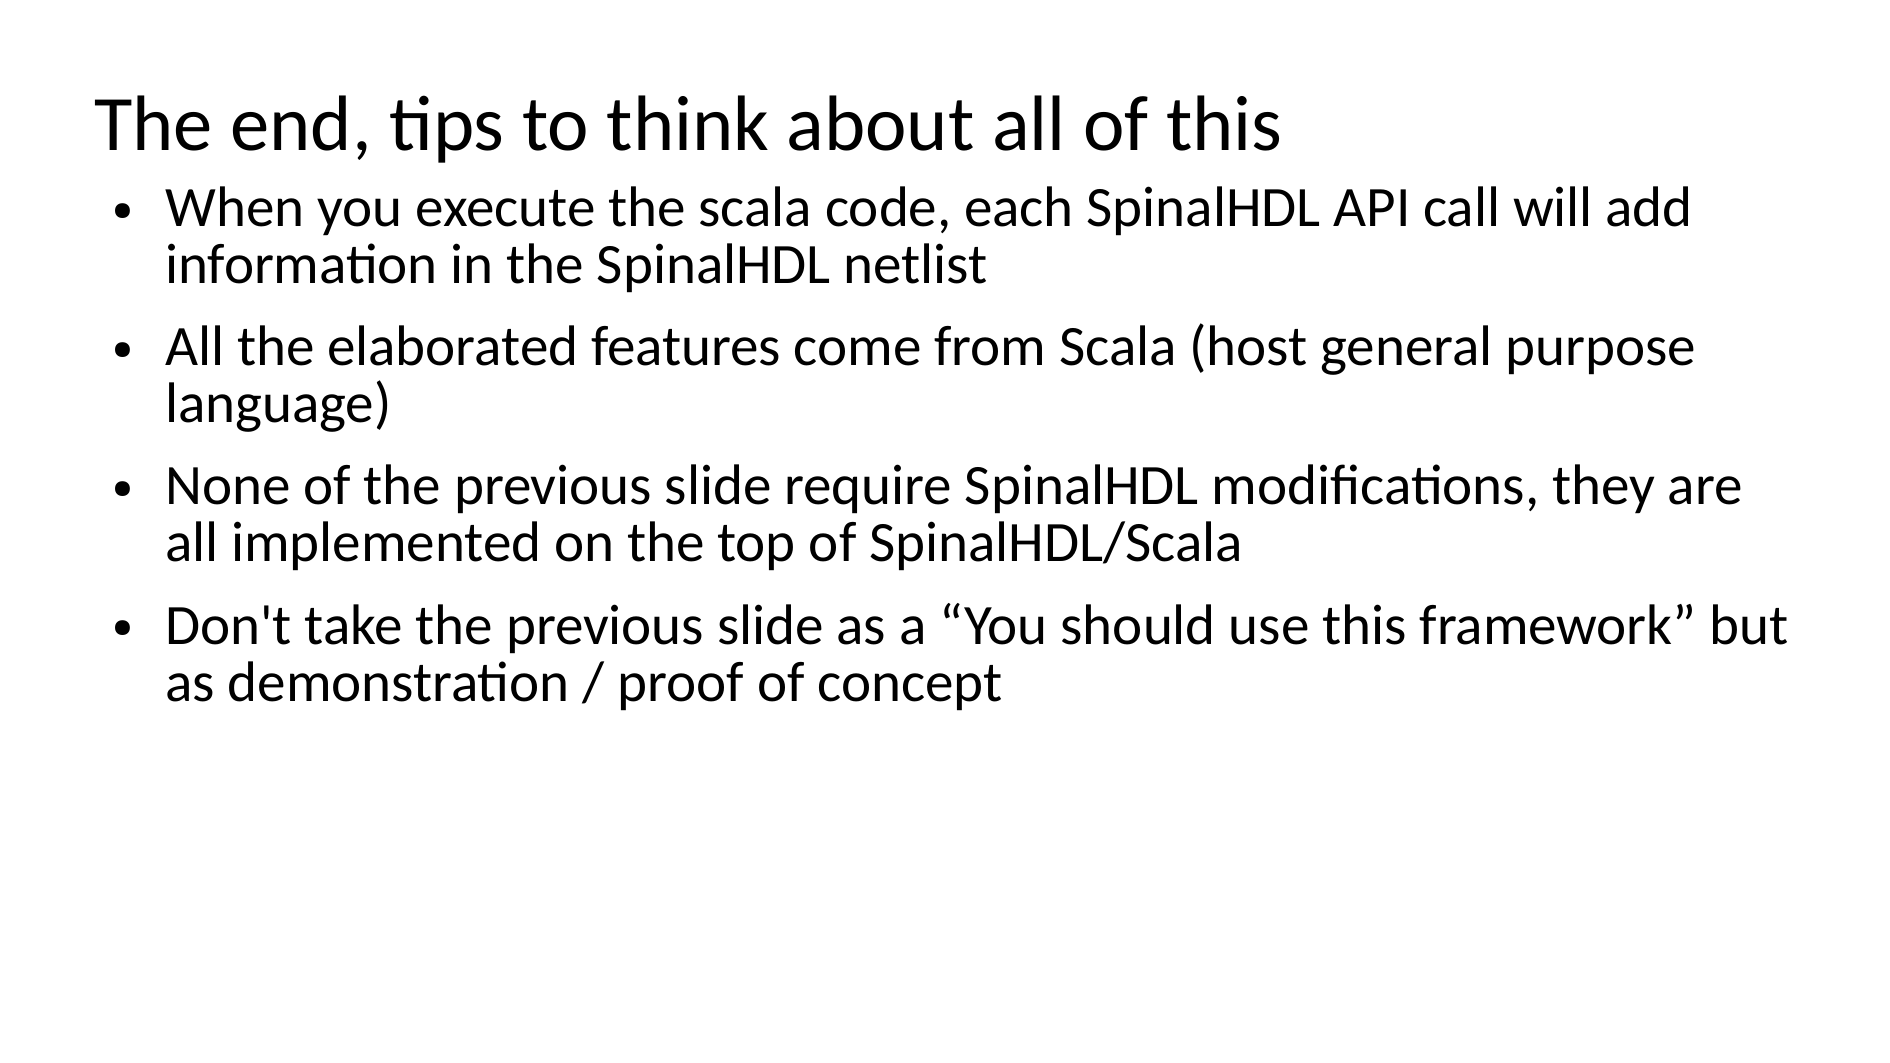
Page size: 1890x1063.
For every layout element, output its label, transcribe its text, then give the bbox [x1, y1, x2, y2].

list When you execute the scala code, each SpinalHDL API call will add information in the SpinalHDL netlist All the elaborated features come from Scala (host general purpose language) None of the previous slide require SpinalHDL modifications, they are all implemented on the top of SpinalHDL/Scala Don't take the previous slide as a “You should use this framework” but as demonstration / proof of concept [94, 183, 1796, 896]
title The end, tips to think about all of this [94, 42, 1796, 183]
